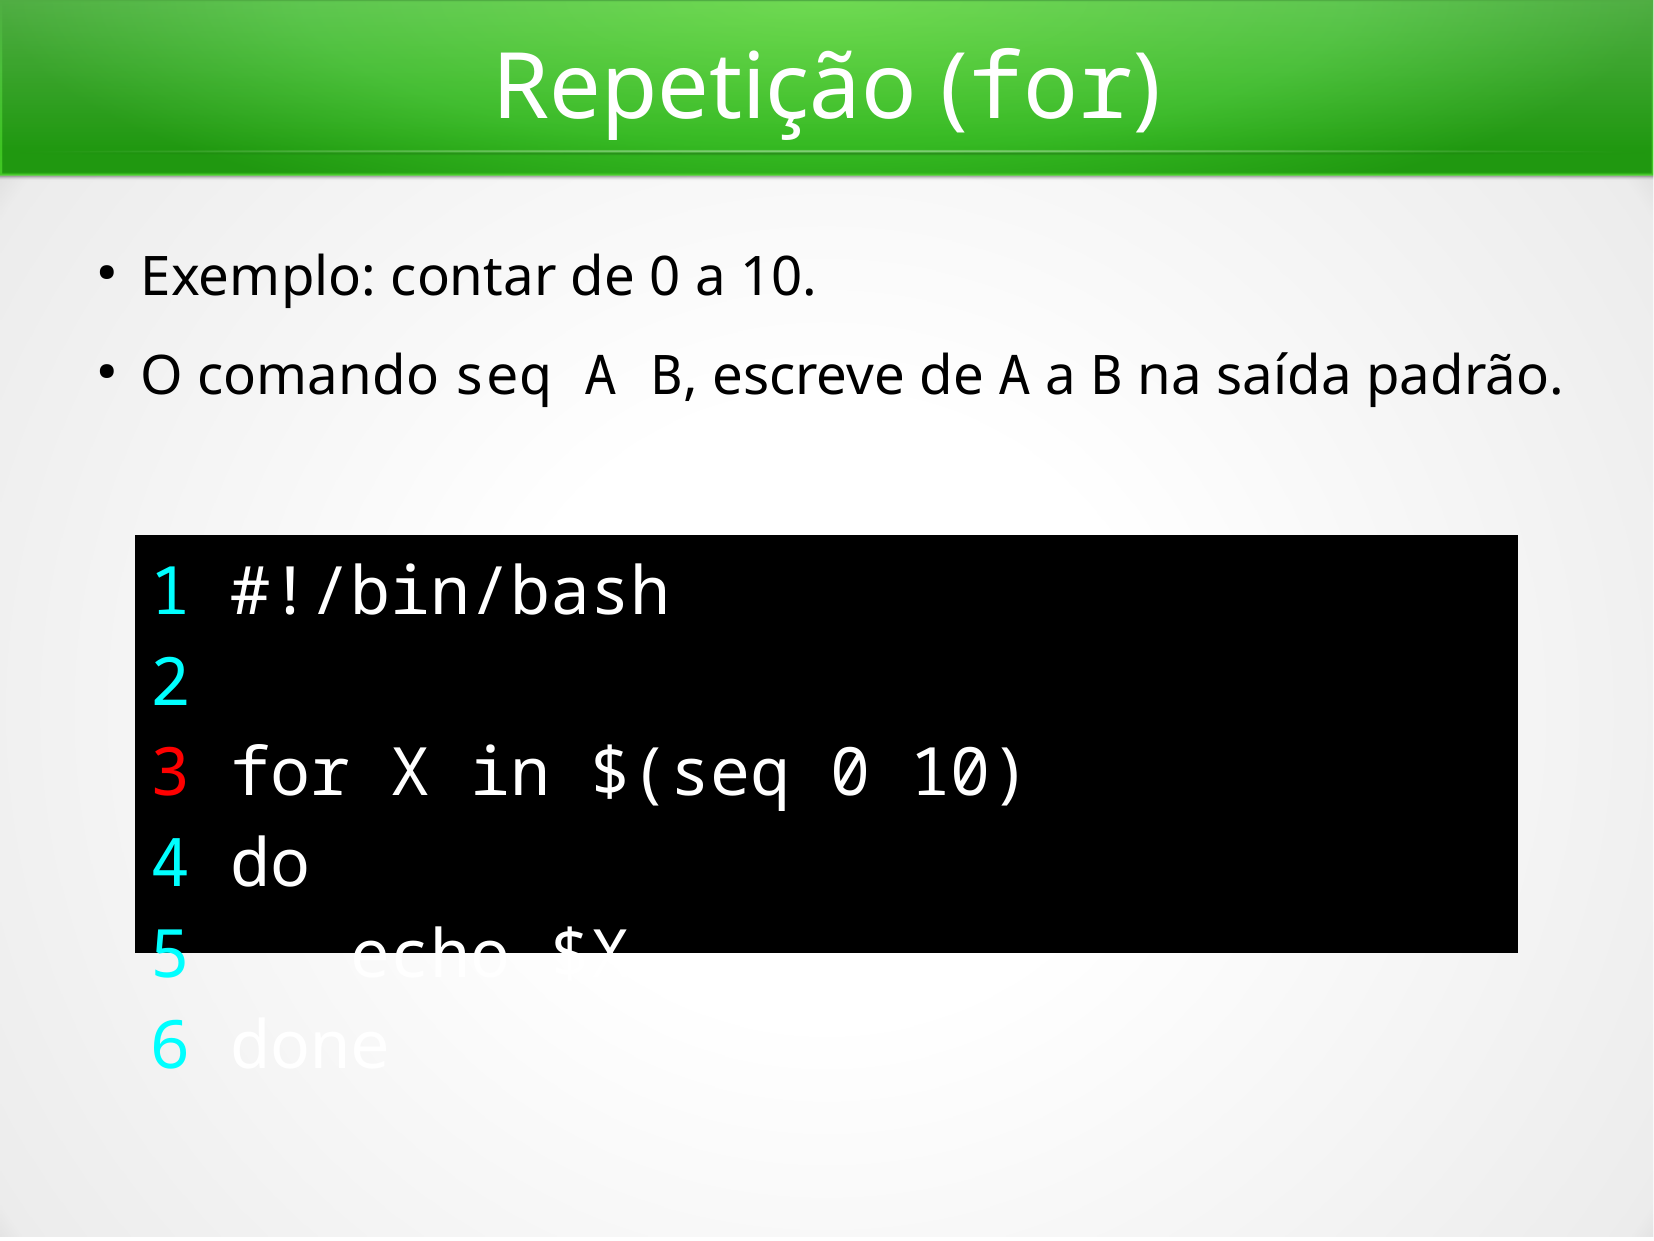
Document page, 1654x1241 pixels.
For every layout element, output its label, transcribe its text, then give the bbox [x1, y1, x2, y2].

title Repetição (for) [82, 11, 1571, 154]
list Exemplo: contar de 0 a 10. O comando seq A B, escreve de A a B na saída padrão. [82, 237, 1571, 473]
text_box 1 #!/bin/bash 2 3 for X in $(seq 0 10) 4 do 5 echo $X 6 done [135, 535, 1518, 953]
picture [0, 0, 1654, 1237]
